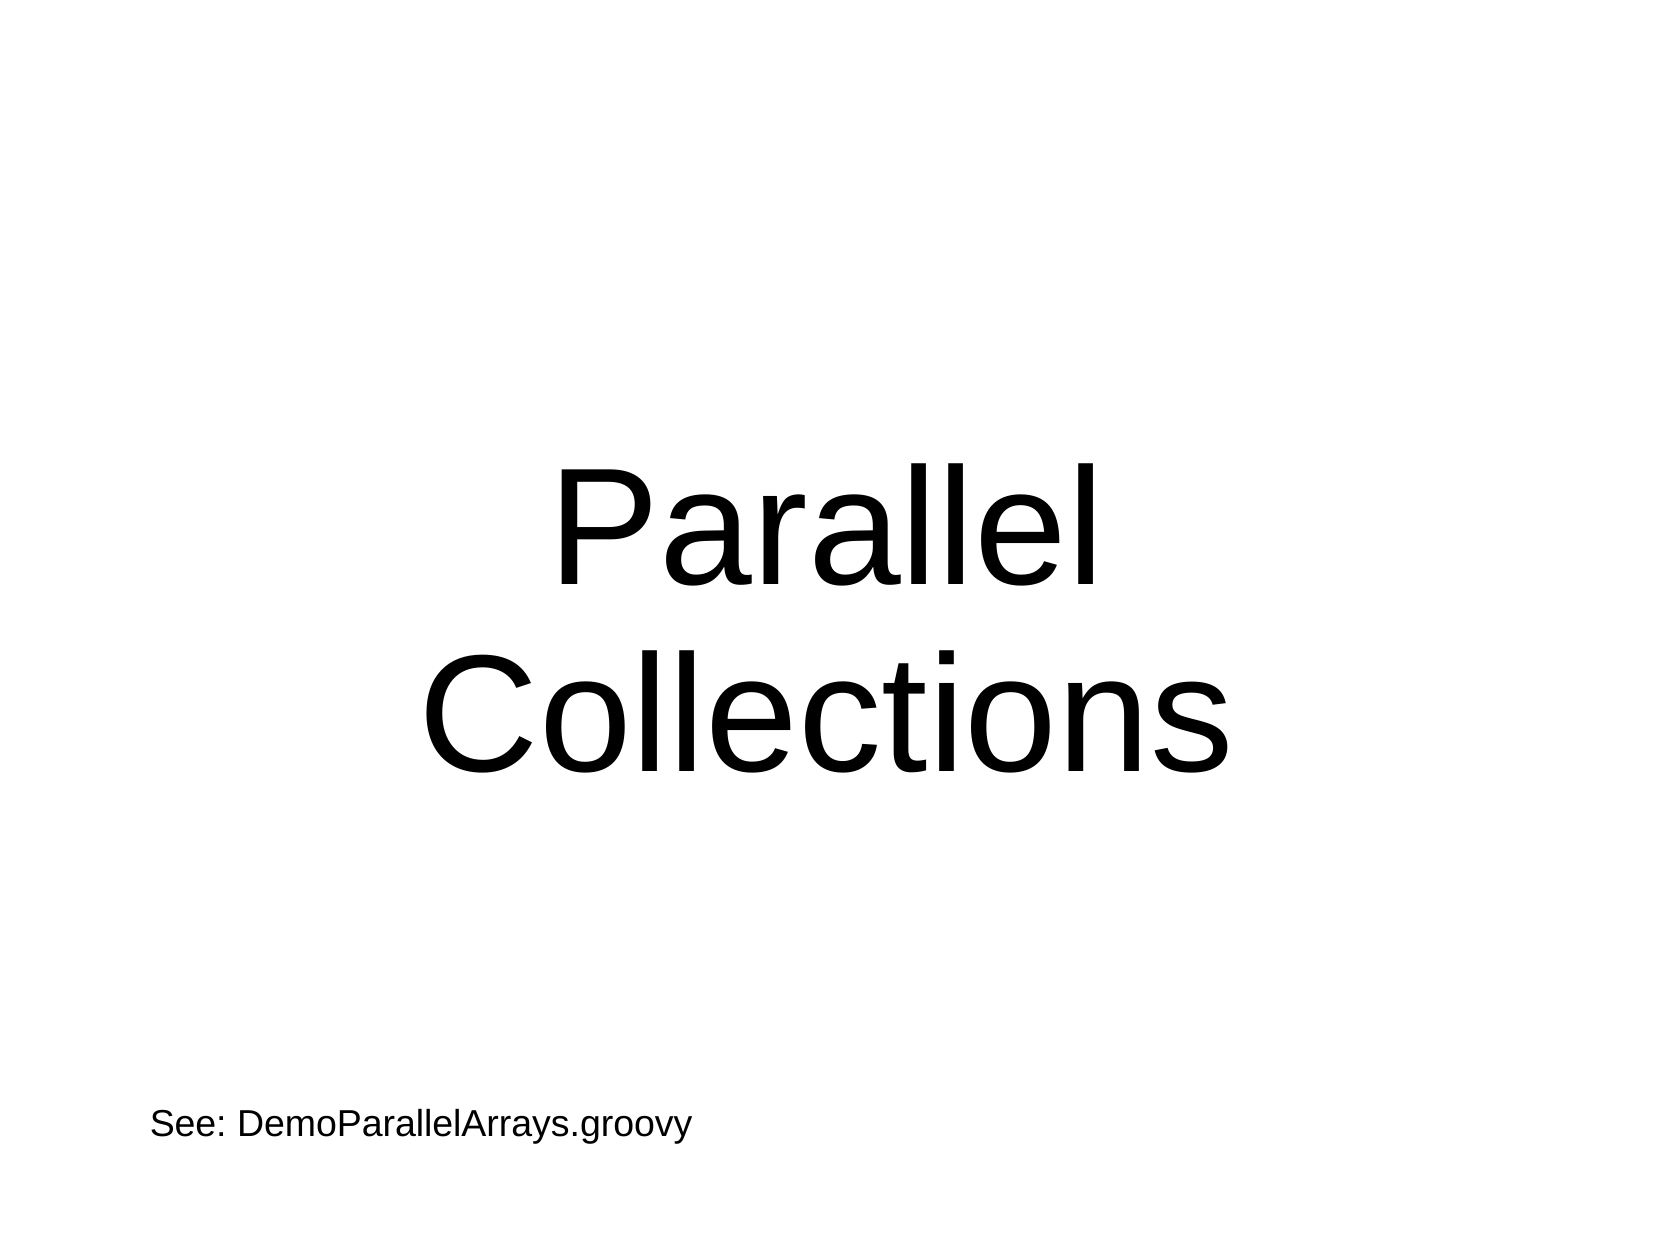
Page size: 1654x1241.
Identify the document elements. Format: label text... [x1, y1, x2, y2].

text_box See: DemoParallelArrays.groovy [135, 1095, 1501, 1152]
text_box Parallel Collections [144, 426, 1510, 814]
